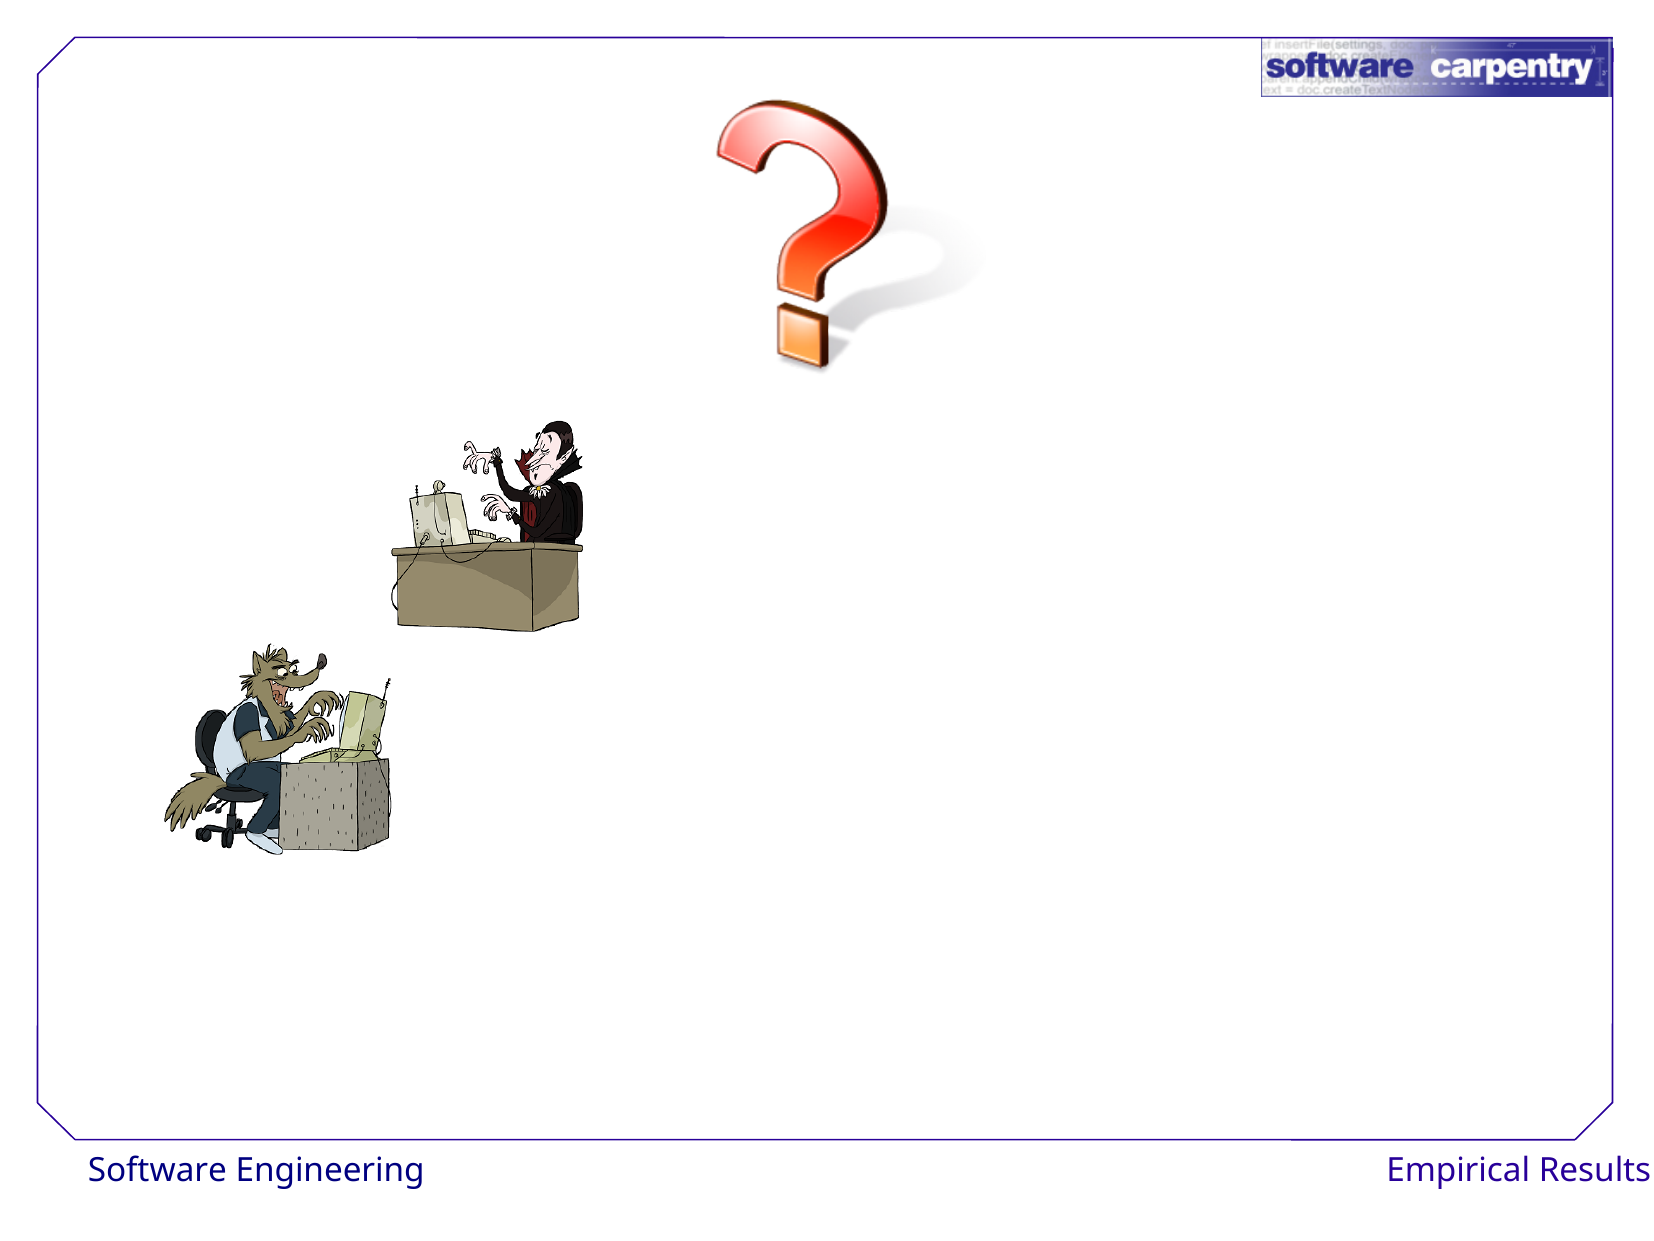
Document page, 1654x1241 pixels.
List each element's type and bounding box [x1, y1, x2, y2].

picture [1261, 39, 1613, 97]
picture [155, 402, 593, 875]
picture [675, 82, 986, 393]
